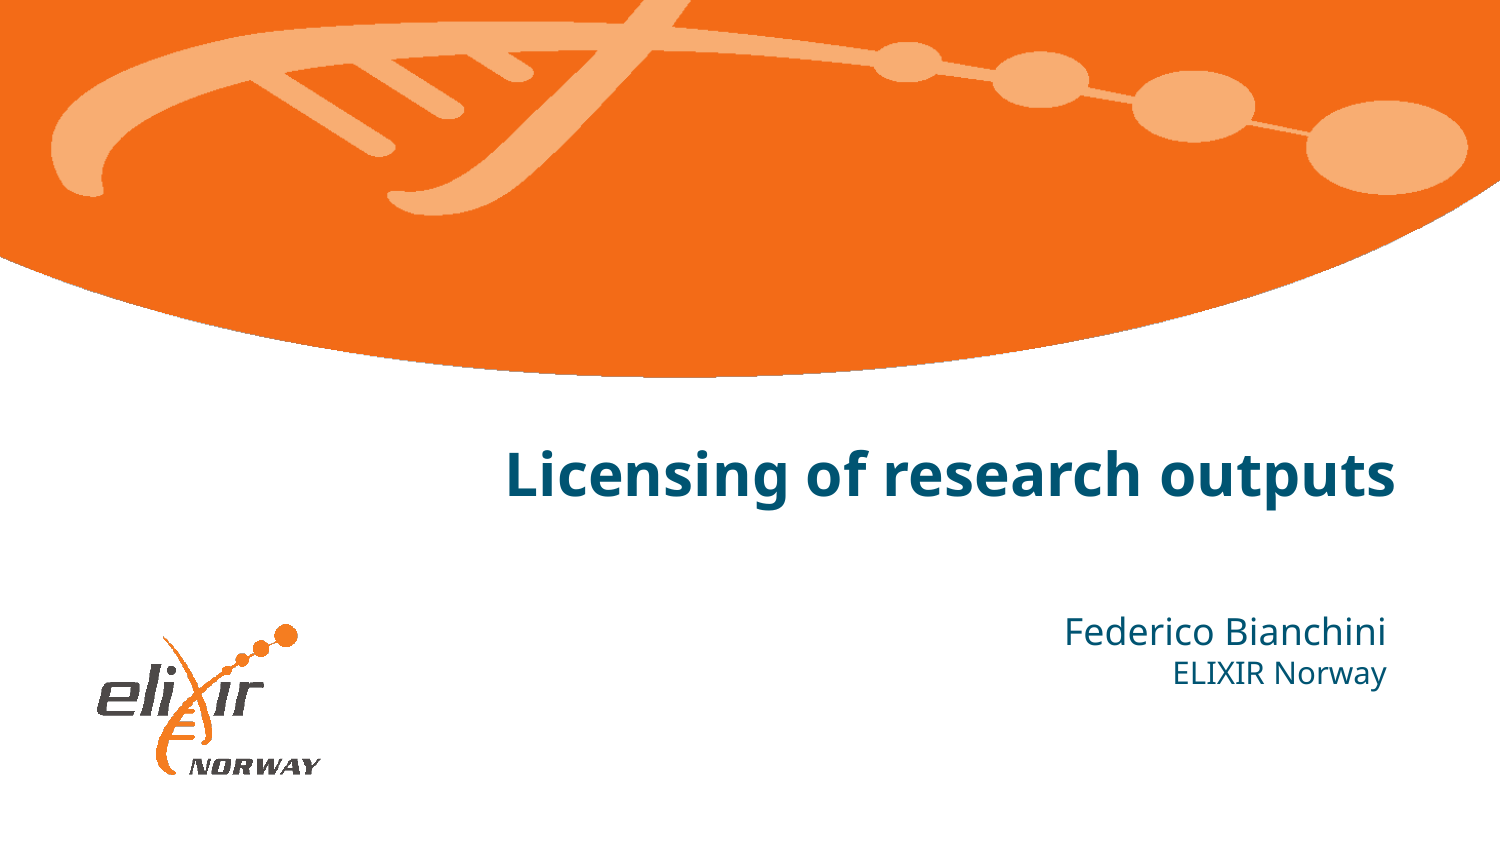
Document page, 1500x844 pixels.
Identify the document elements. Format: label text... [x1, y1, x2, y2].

text_box Licensing of research outputs [122, 436, 1398, 596]
text_box Federico Bianchini ELIXIR Norway [831, 563, 1388, 756]
picture [0, 0, 1500, 775]
